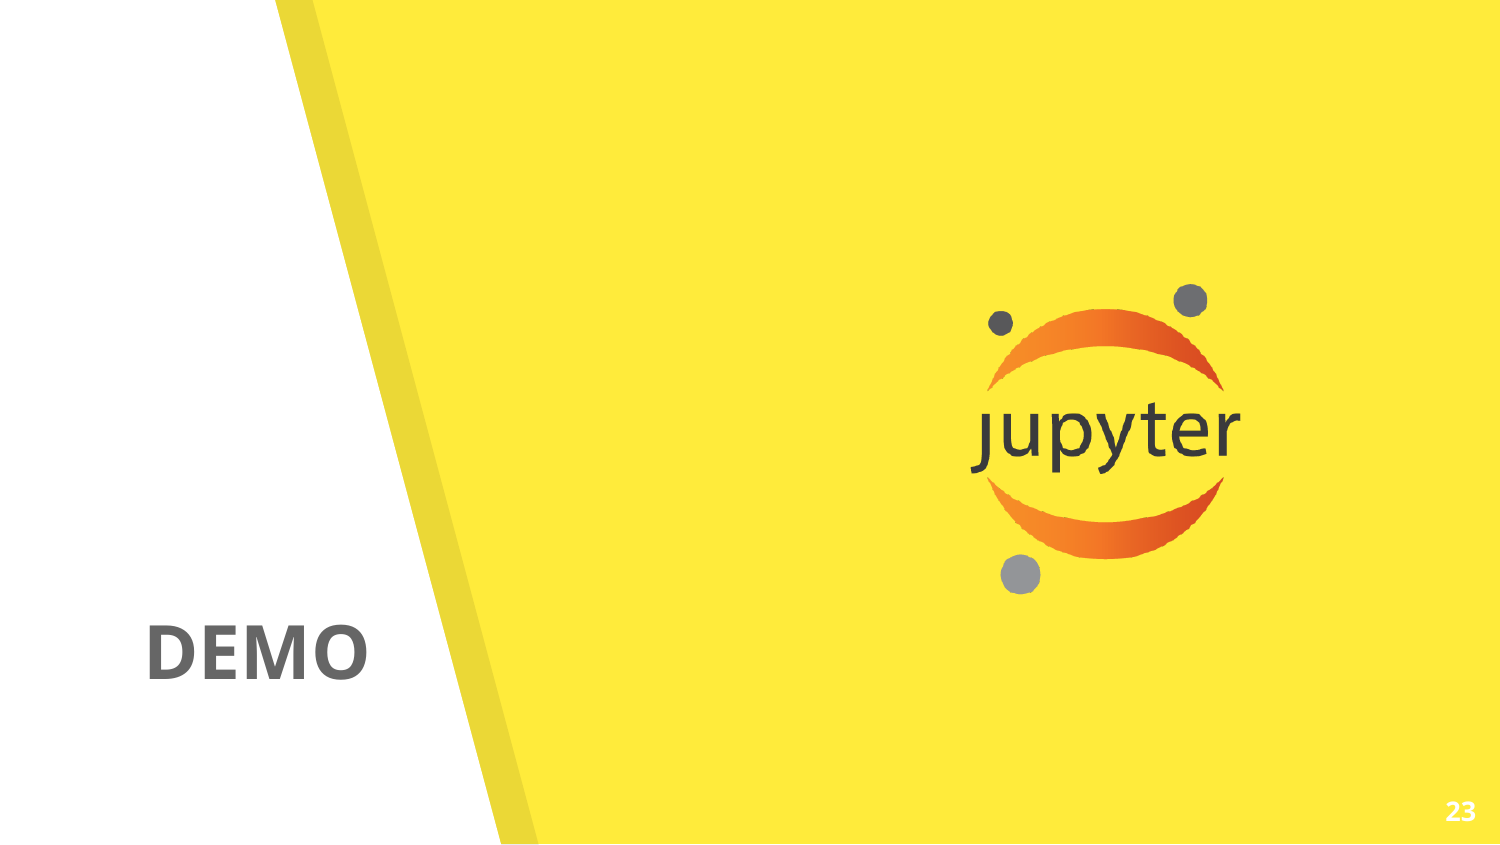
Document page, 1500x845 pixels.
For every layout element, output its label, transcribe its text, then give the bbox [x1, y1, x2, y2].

title DEMO [128, 630, 646, 710]
picture [935, 269, 1276, 610]
slide_number <number> [1401, 779, 1492, 845]
